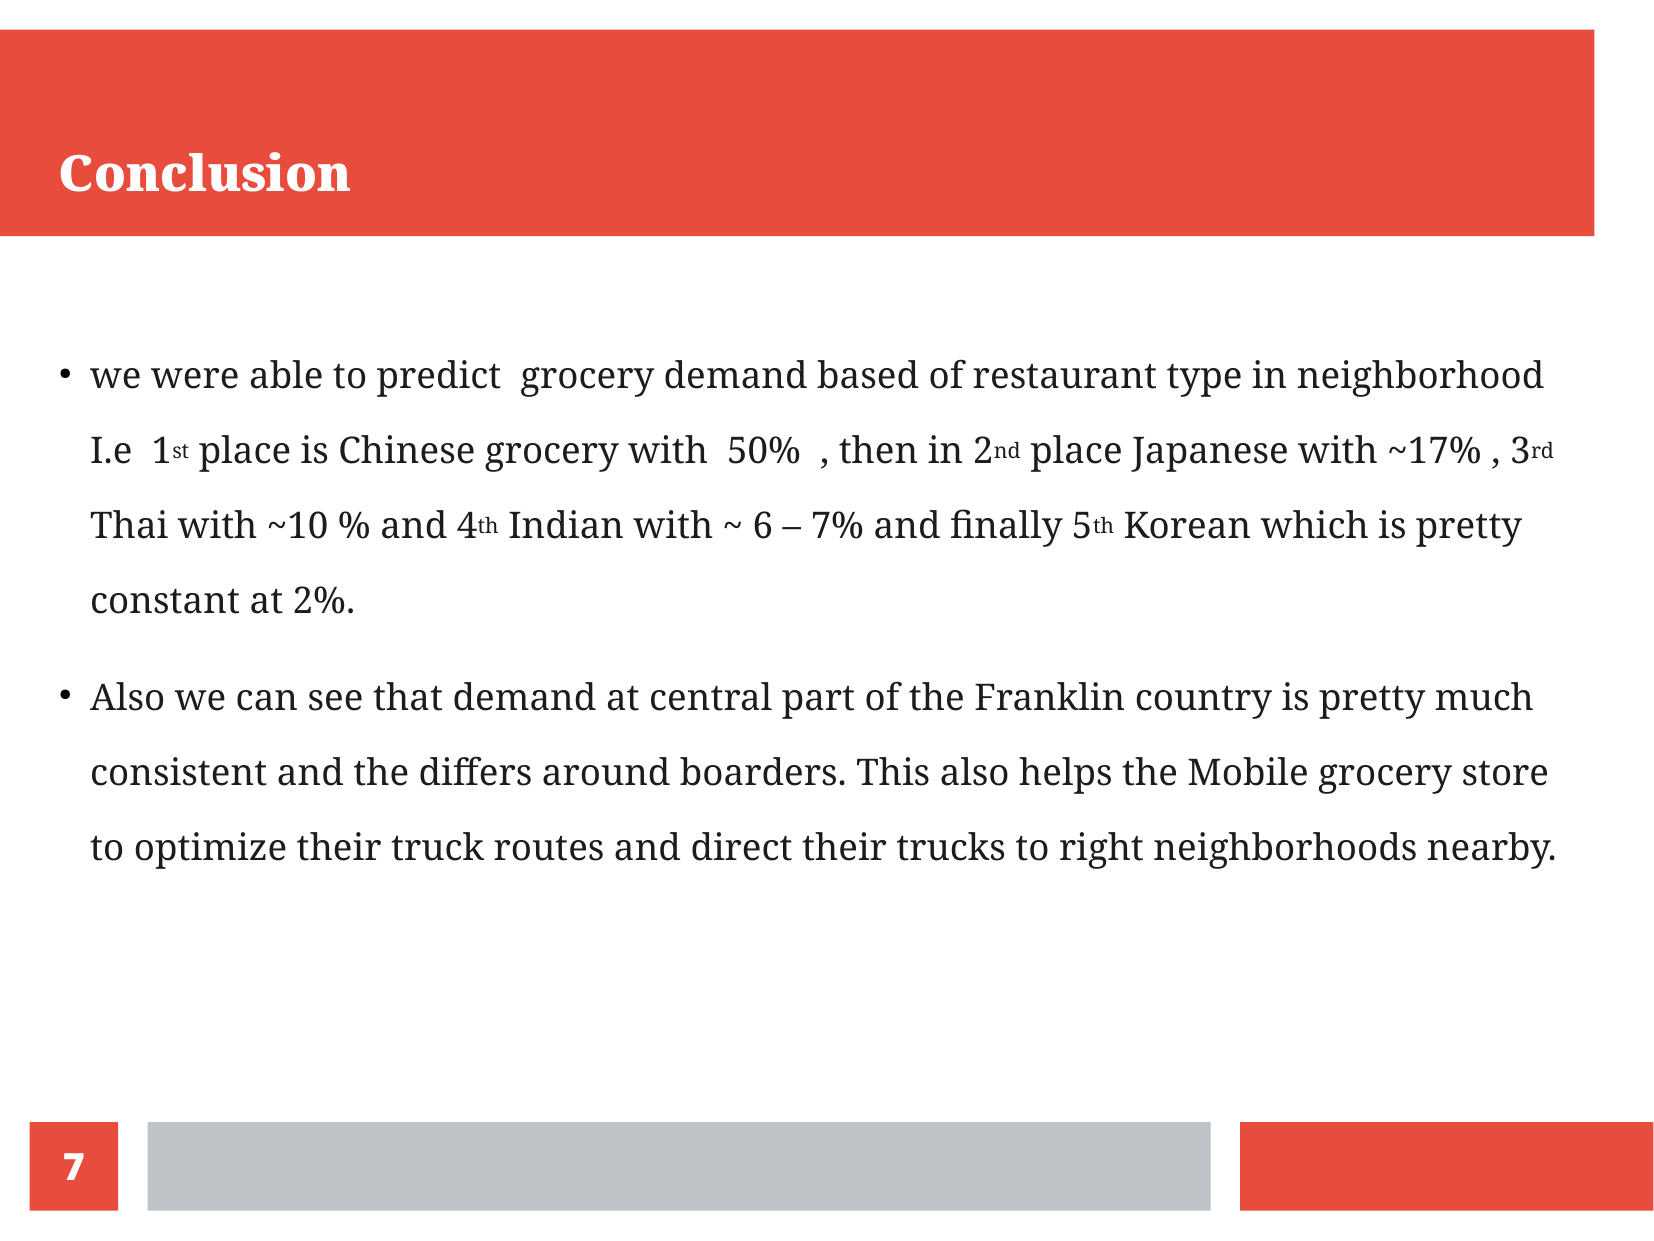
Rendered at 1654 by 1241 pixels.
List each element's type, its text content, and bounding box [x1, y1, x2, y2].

title Conclusion [59, 59, 1595, 207]
list we were able to predict grocery demand based of restaurant type in neighborhood I.e 1st place is Chinese grocery with 50% , then in 2nd place Japanese with ~17% , 3rd Thai with ~10 % and 4th Indian with ~ 6 – 7% and finally 5th Korean which is pretty constant at 2%. Also we can see that demand at central part of the Franklin country is pretty much consistent and the differs around boarders. This also helps the Mobile grocery store to optimize their truck routes and direct their trucks to right neighborhoods nearby. [59, 324, 1565, 1093]
